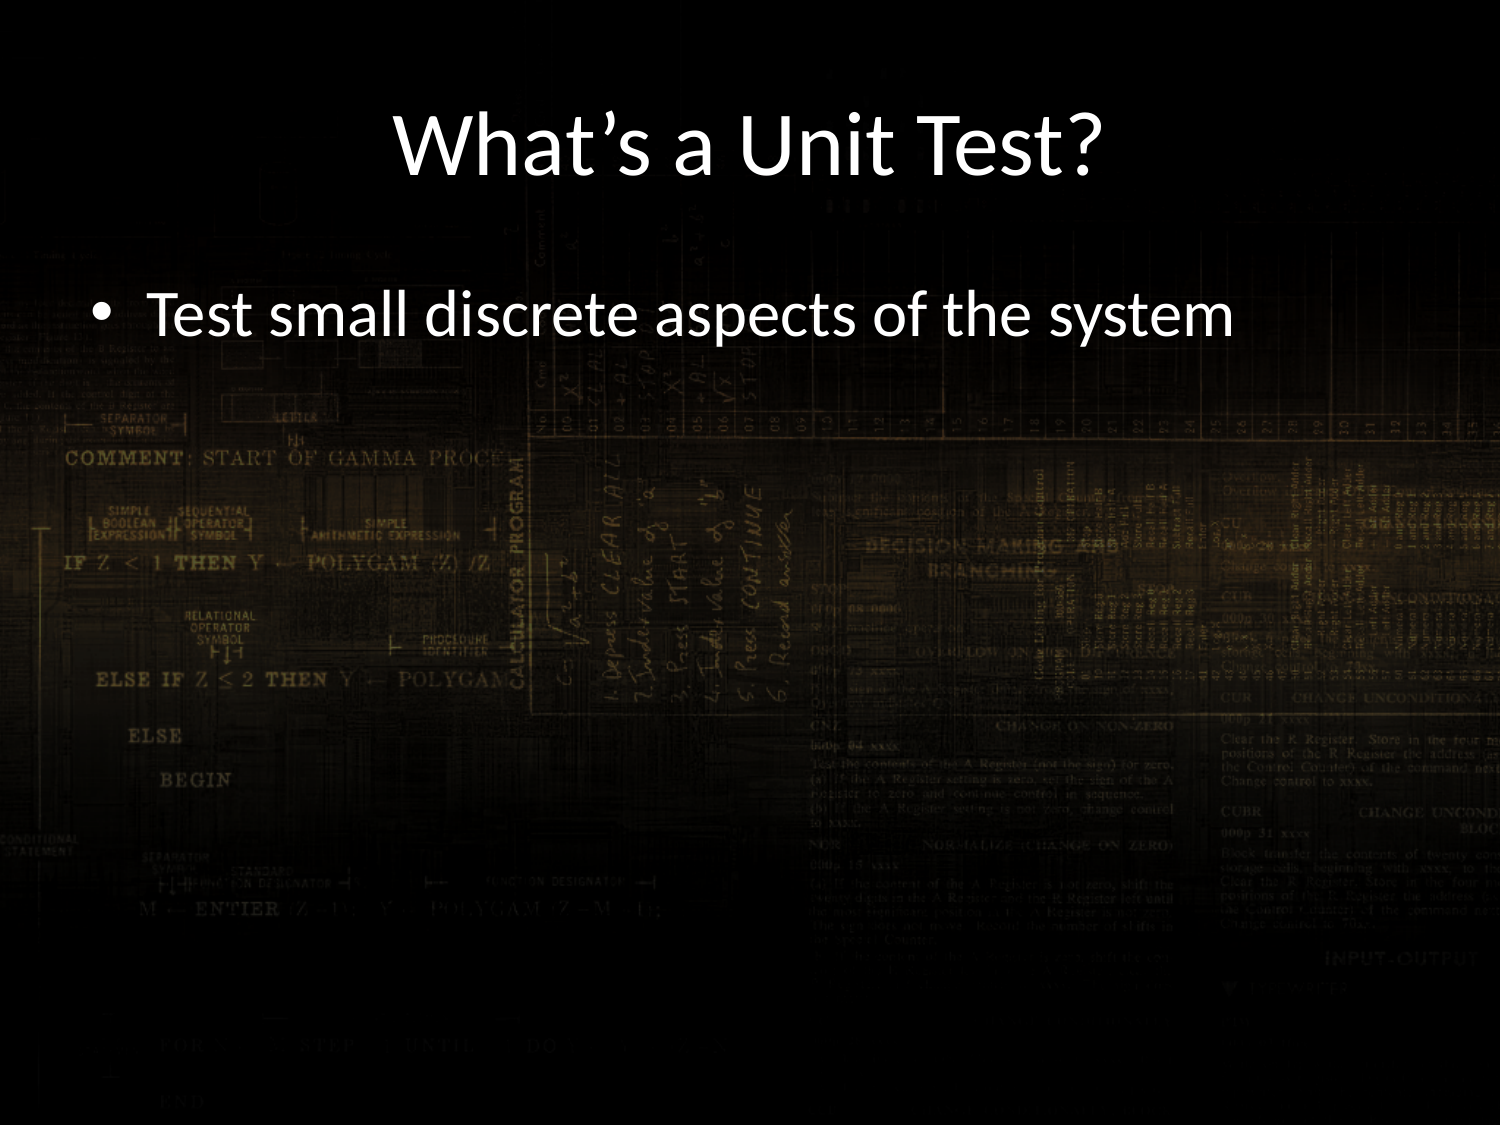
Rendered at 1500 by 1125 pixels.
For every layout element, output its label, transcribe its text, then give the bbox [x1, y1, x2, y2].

title What’s a Unit Test? [75, 45, 1426, 233]
list Test small discrete aspects of the system [75, 262, 1426, 1005]
